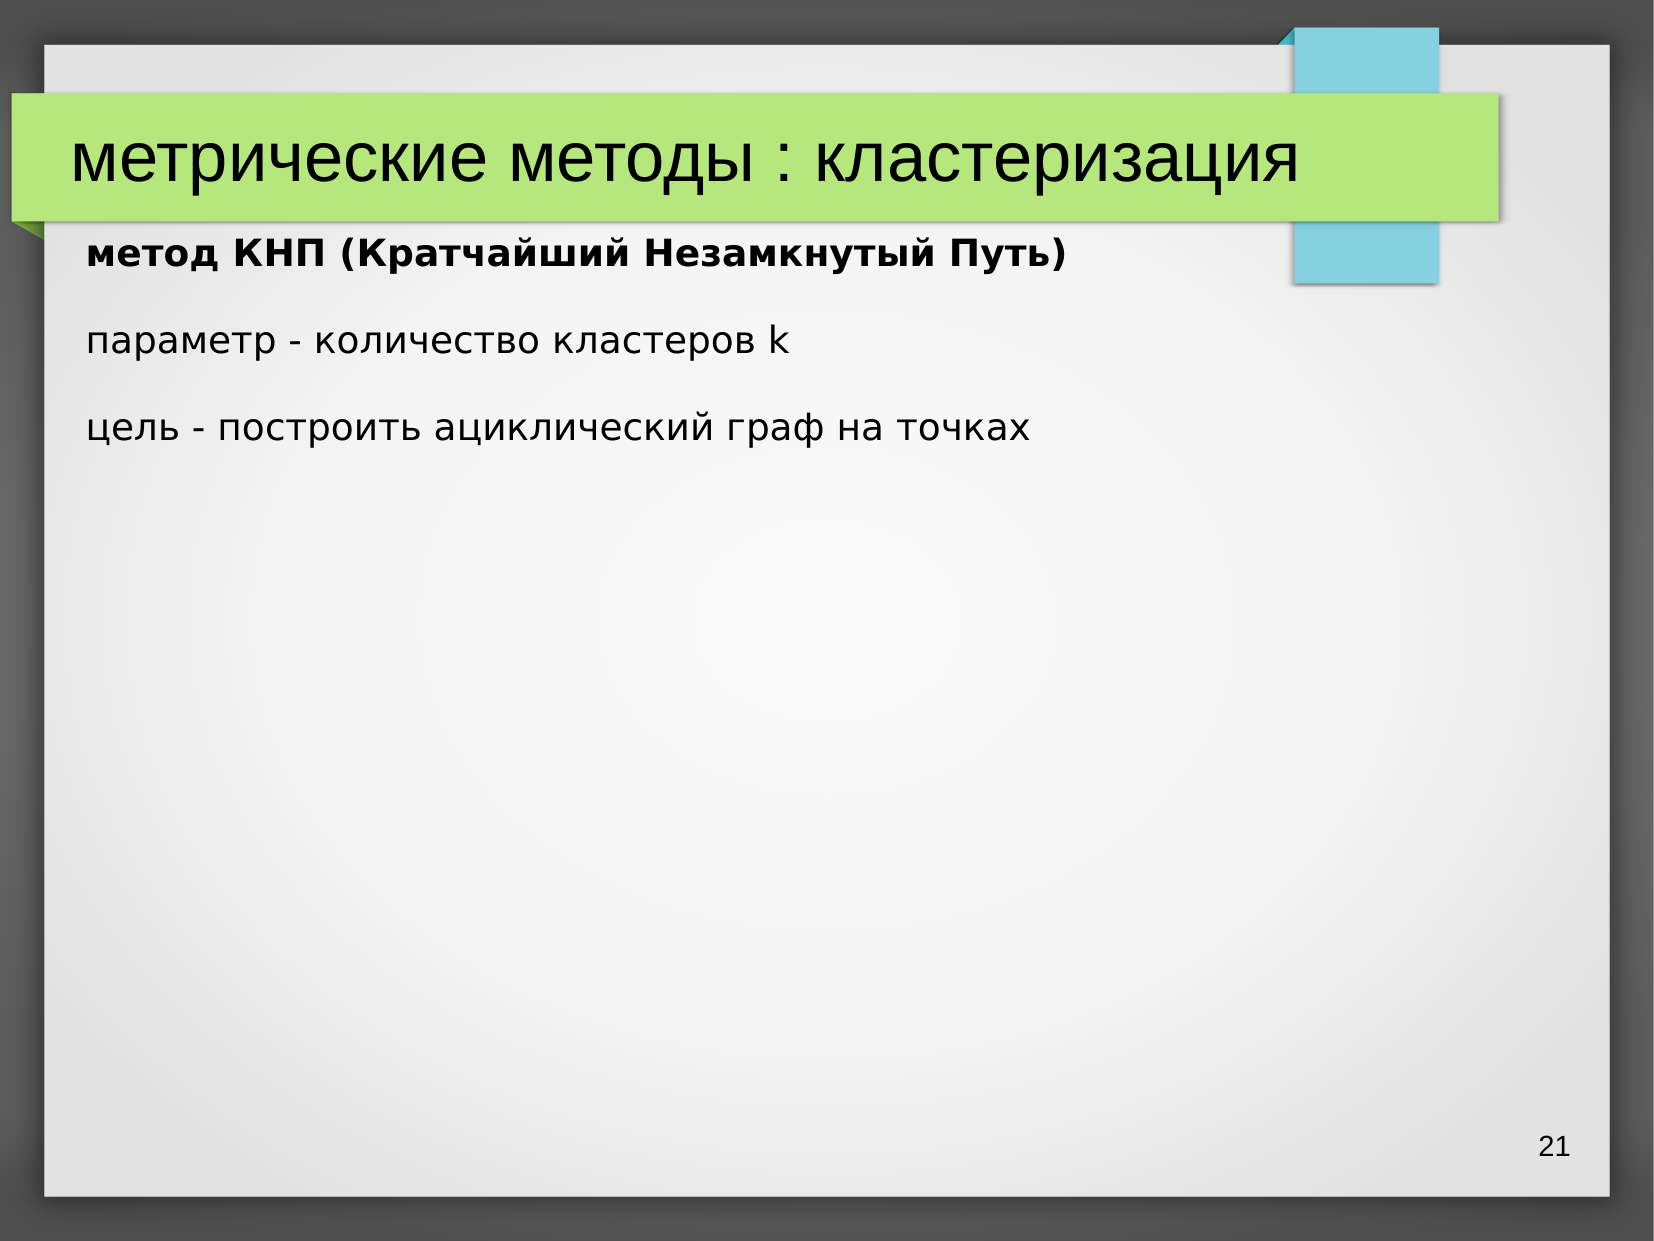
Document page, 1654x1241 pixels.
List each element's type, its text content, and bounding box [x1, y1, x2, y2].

text_box метод КНП (Кратчайший Незамкнутый Путь) параметр - количество кластеров k цель - построить ациклический граф на точках [70, 224, 1158, 467]
title метрические методы : кластеризация [70, 117, 1382, 197]
picture [0, 0, 1654, 1241]
